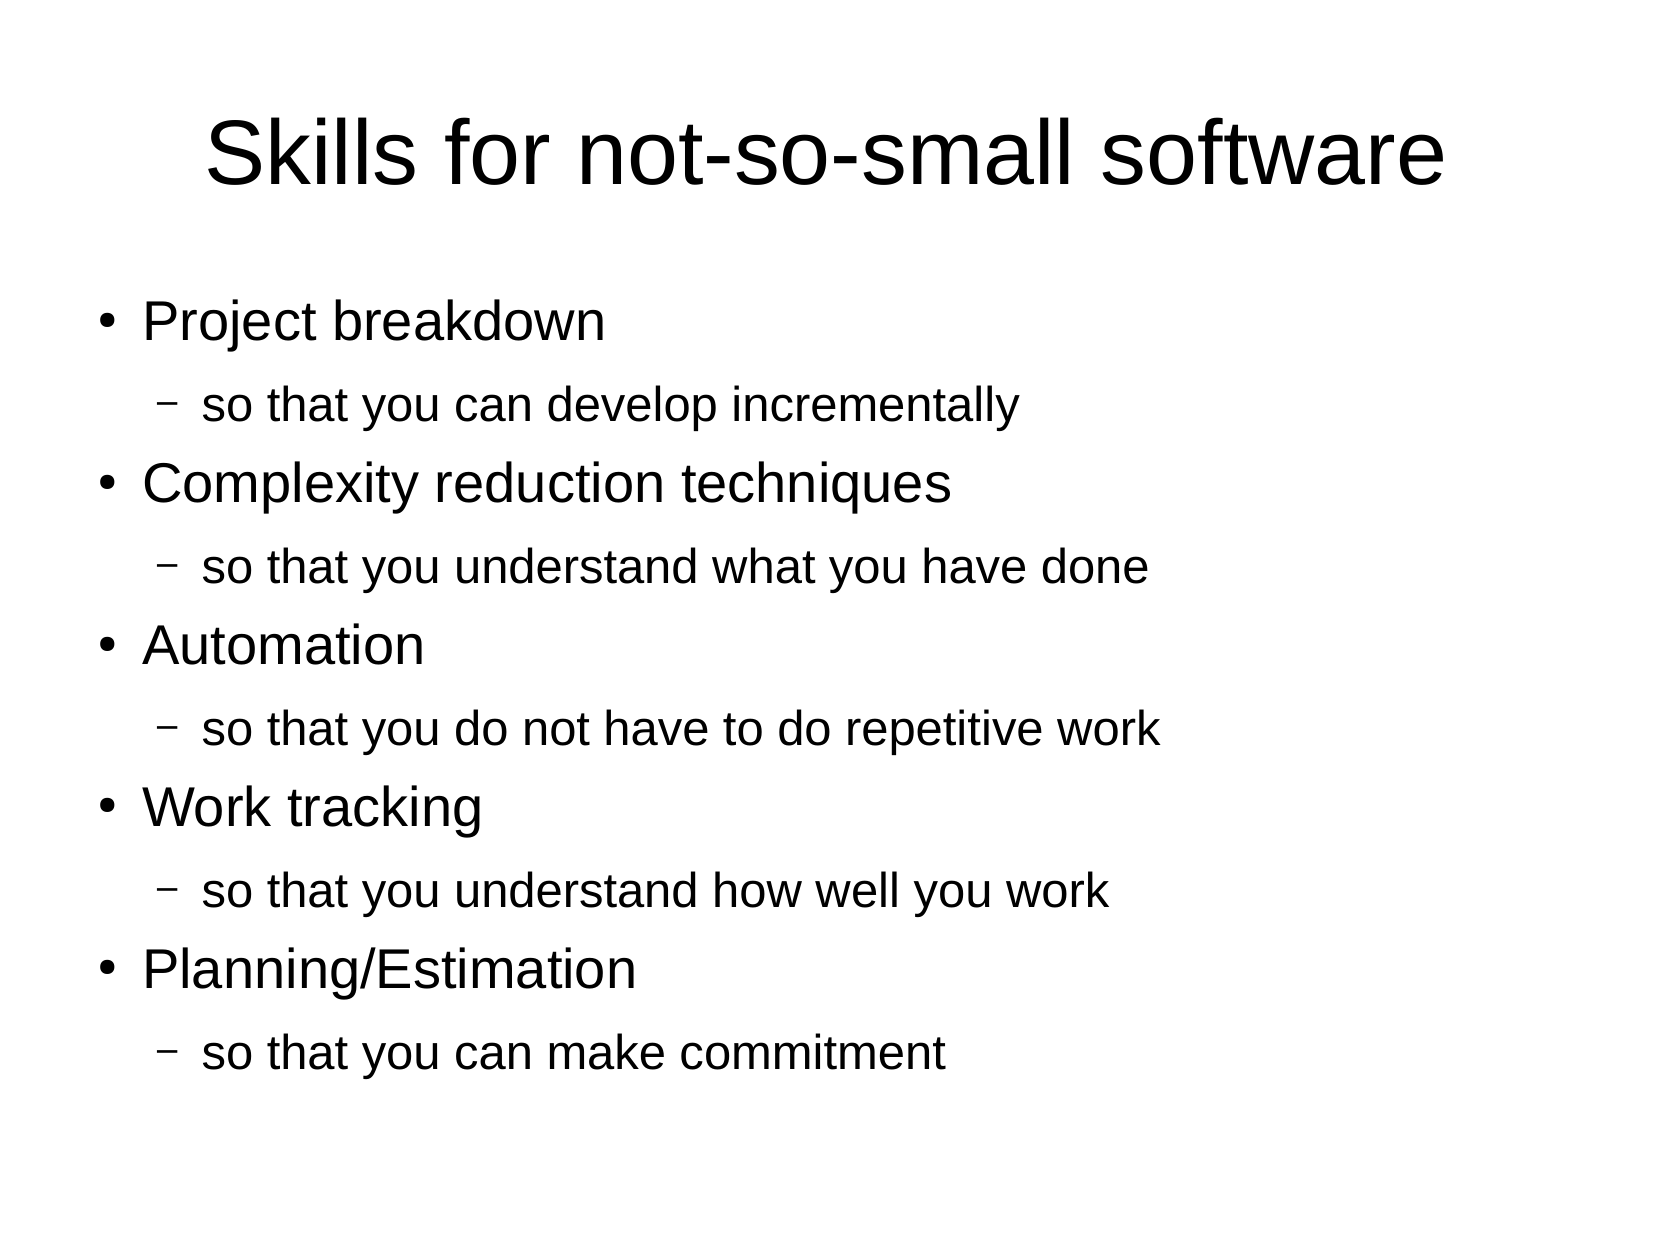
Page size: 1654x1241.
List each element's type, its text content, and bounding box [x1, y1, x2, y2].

title Skills for not-so-small software [82, 49, 1571, 257]
list Project breakdown so that you can develop incrementally Complexity reduction techniques so that you understand what you have done Automation so that you do not have to do repetitive work Work tracking so that you understand how well you work Planning/Estimation so that you can make commitment [82, 290, 1571, 1081]
